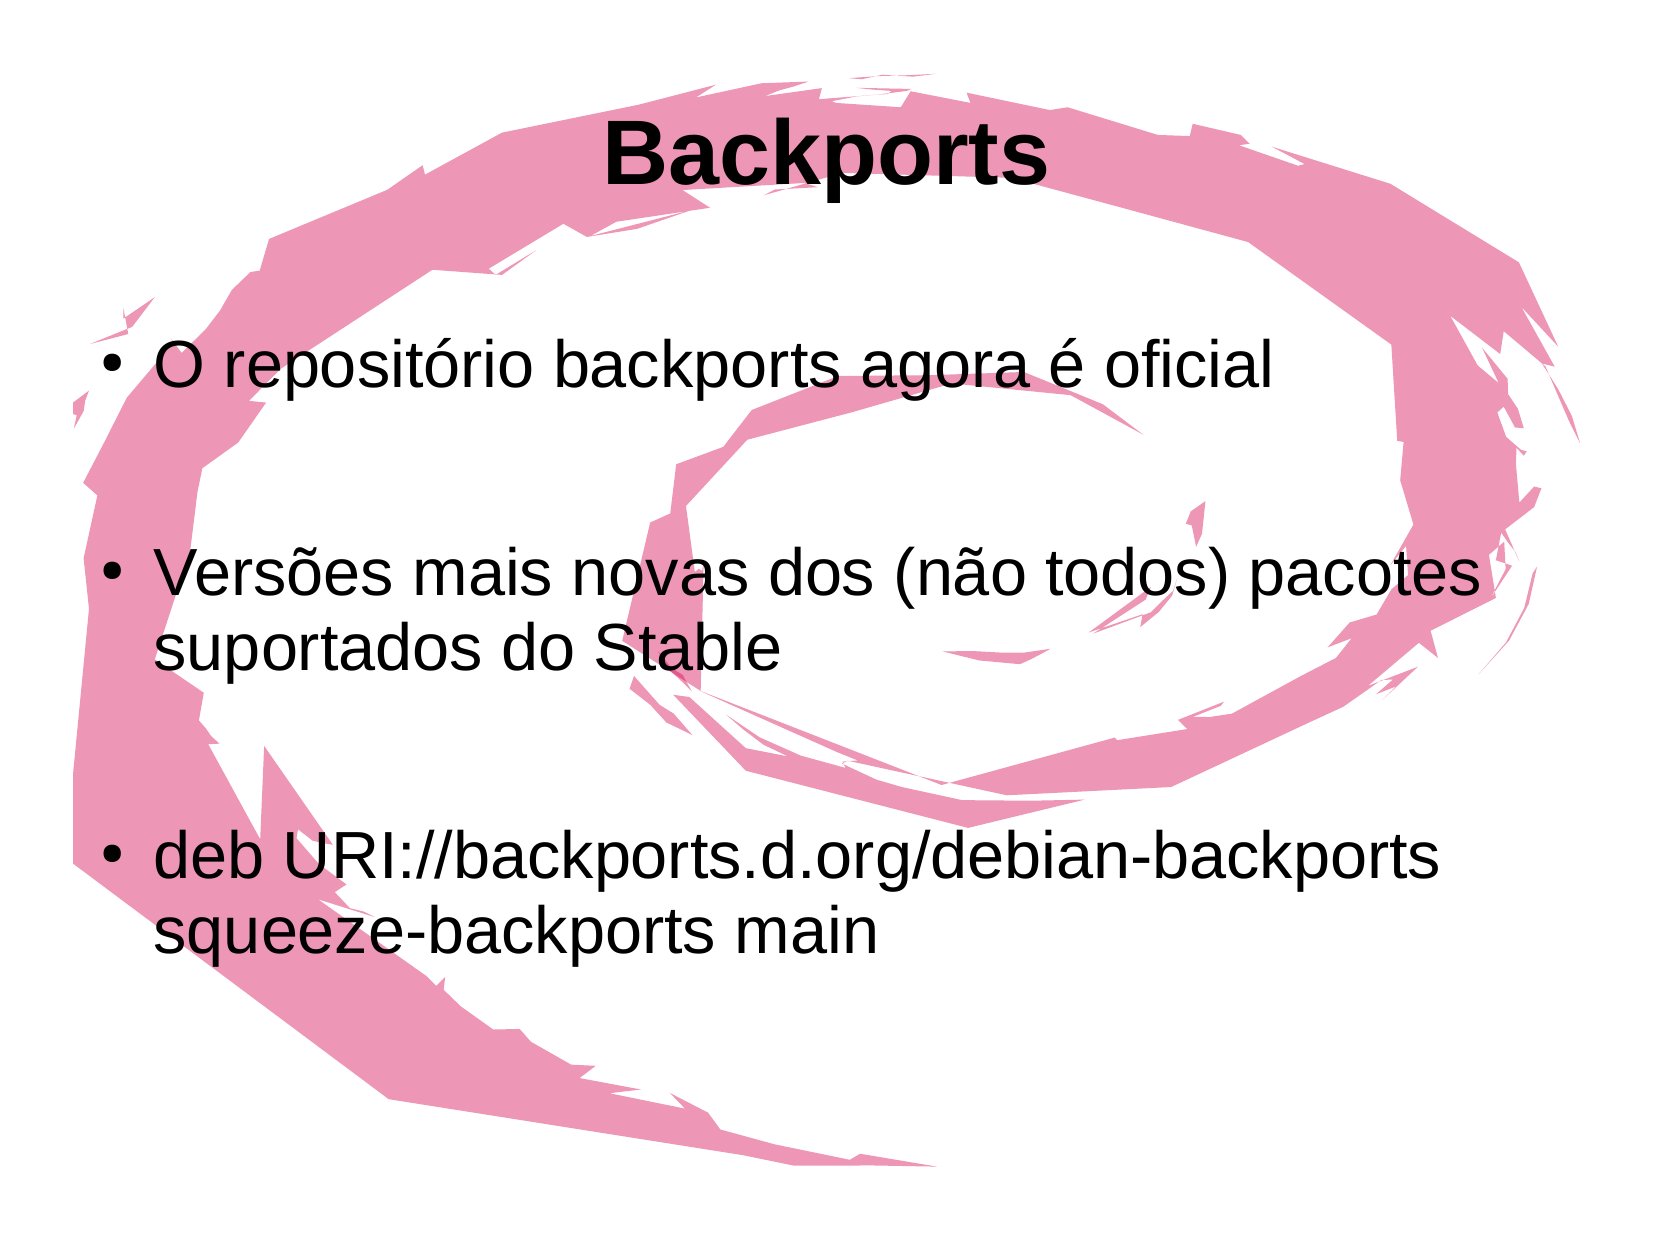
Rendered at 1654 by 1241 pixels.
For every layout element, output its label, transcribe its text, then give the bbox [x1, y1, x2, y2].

title Backports [82, 49, 1571, 257]
list O repositório backports agora é oficial Versões mais novas dos (não todos) pacotes suportados do Stable deb URI://backports.d.org/debian-backports squeeze-backports main [82, 290, 1571, 1109]
